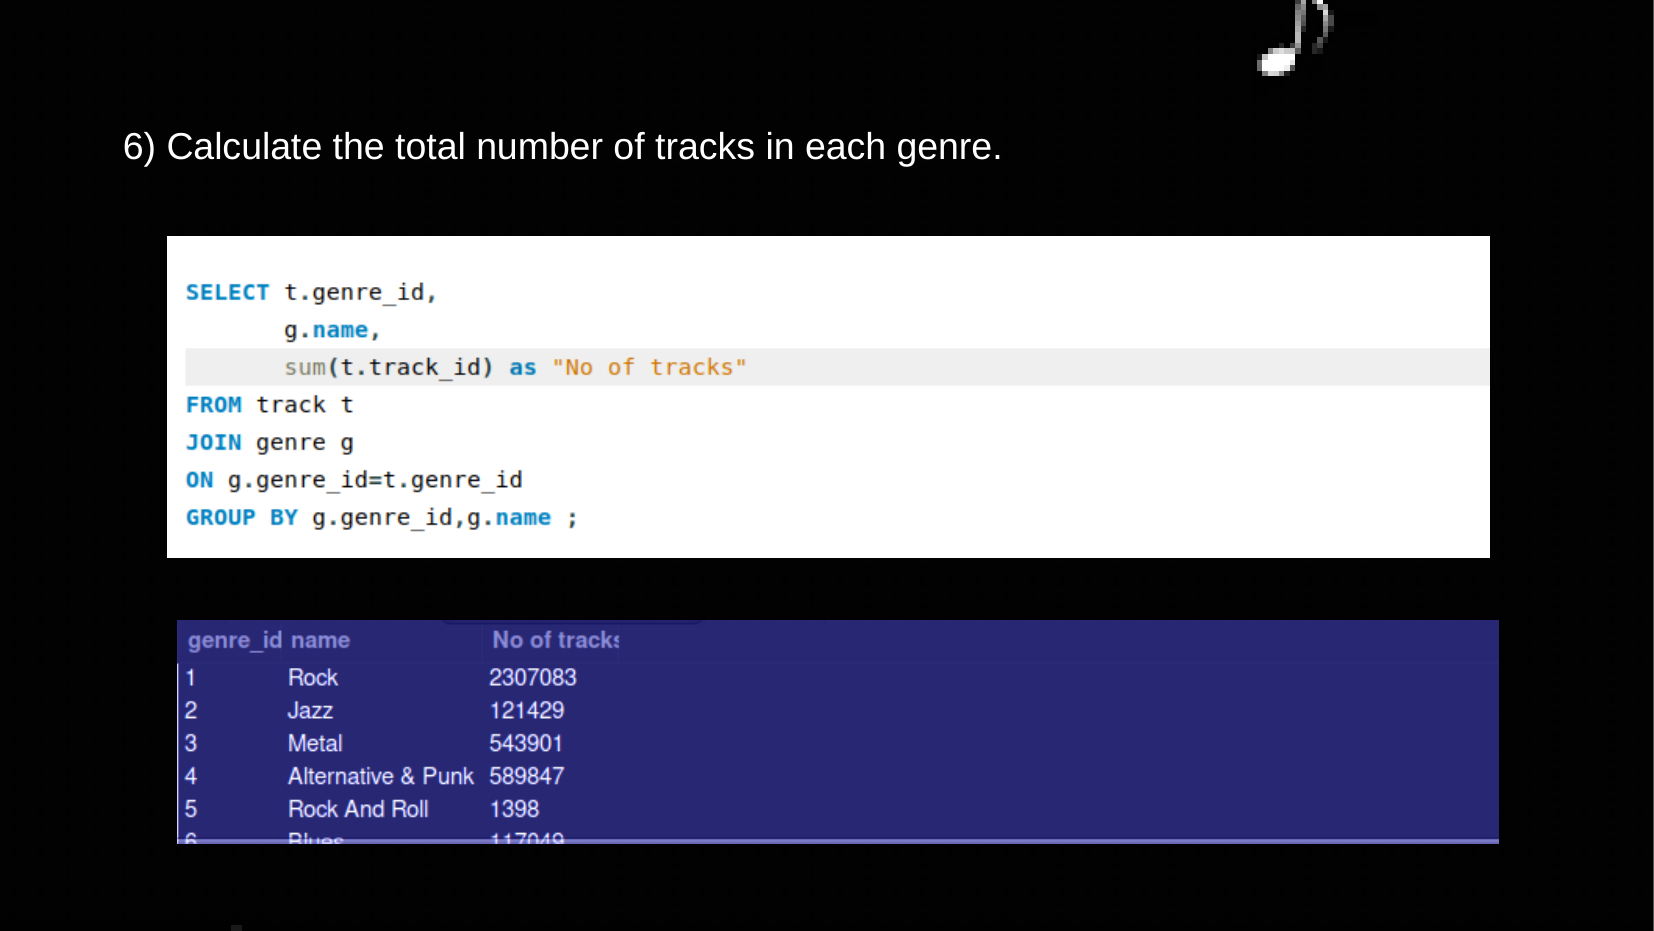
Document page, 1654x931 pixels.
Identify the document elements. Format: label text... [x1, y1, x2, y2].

picture [0, 0, 1654, 931]
text_box 6) Calculate the total number of tracks in each genre. [108, 118, 1418, 217]
